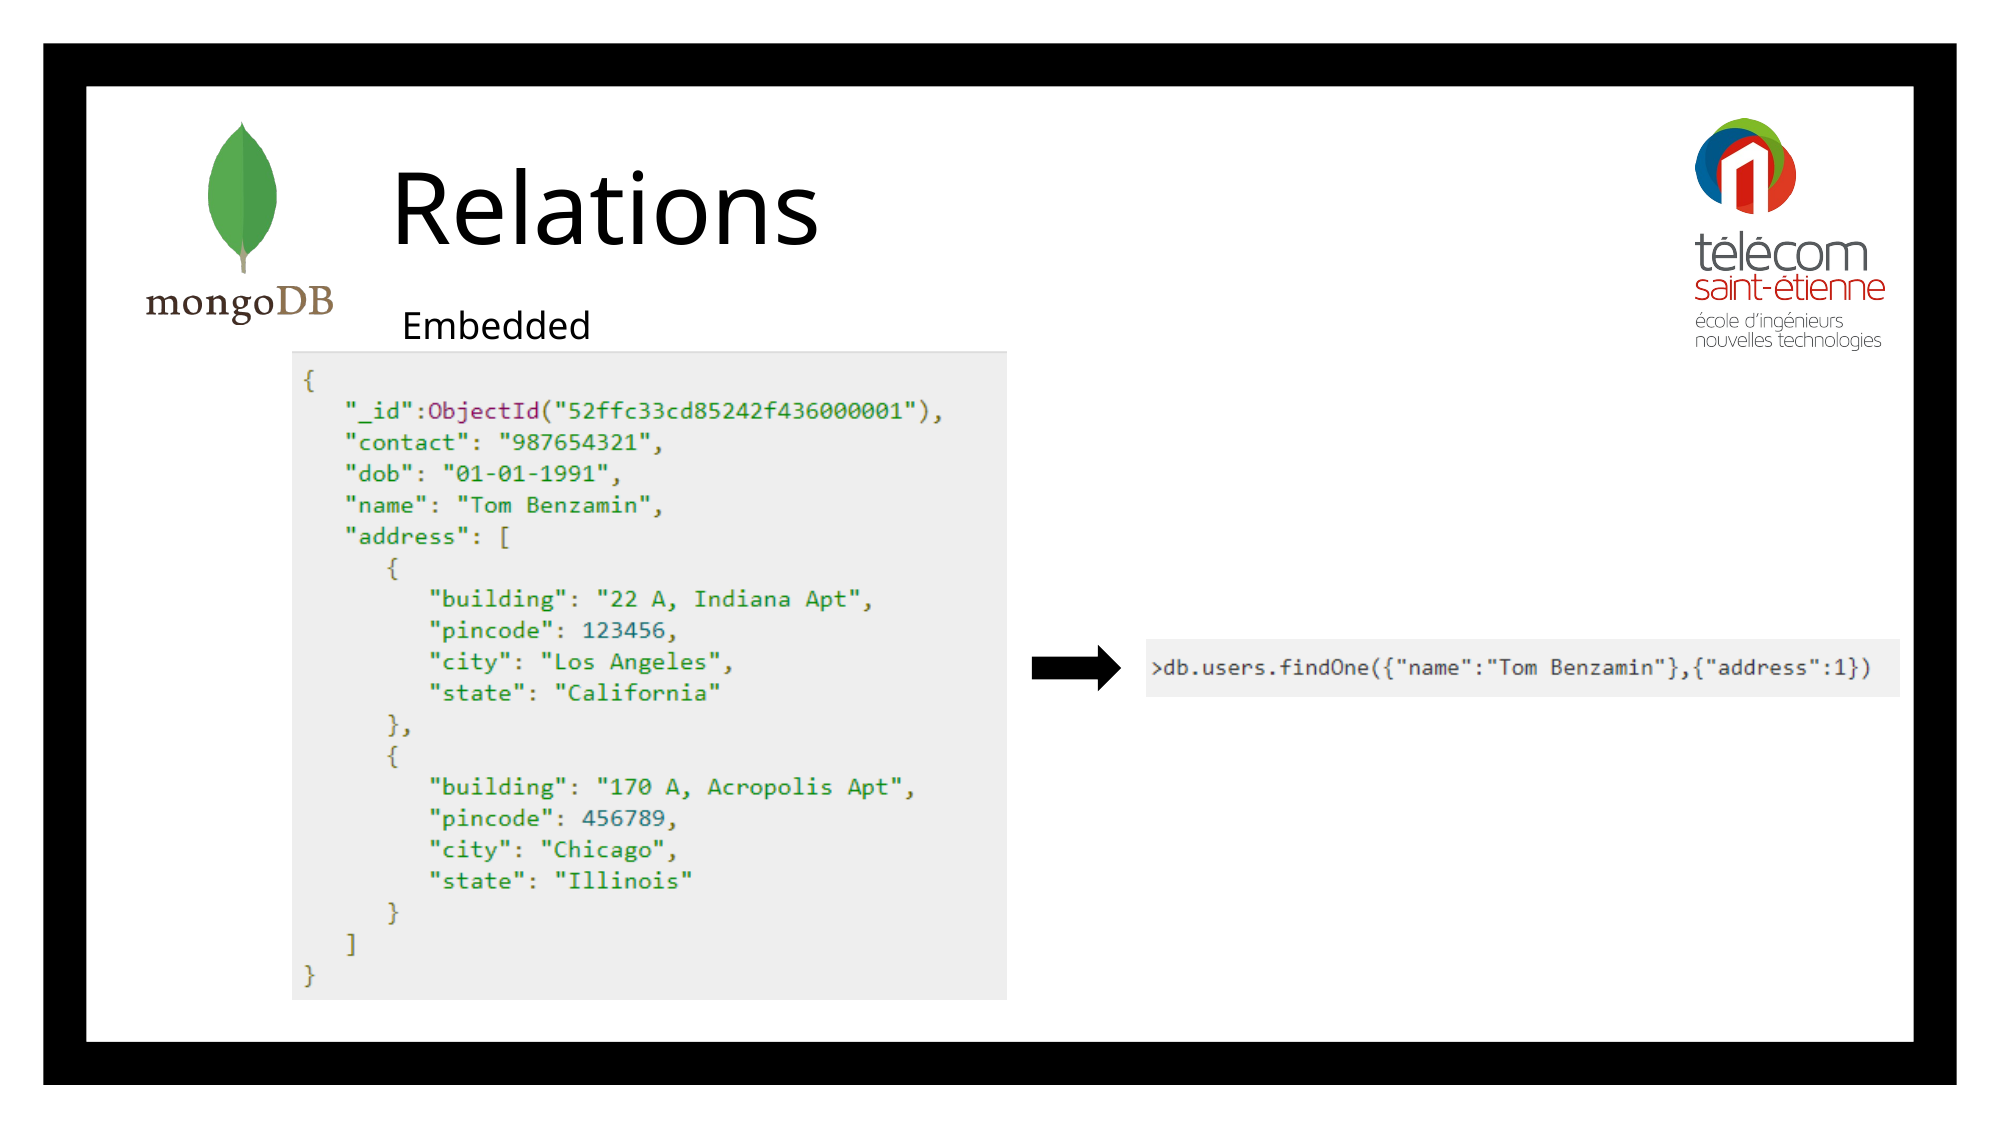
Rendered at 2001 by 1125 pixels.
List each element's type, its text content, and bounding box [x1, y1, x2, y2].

text_box [1032, 647, 1120, 689]
picture [145, 121, 333, 325]
picture [1695, 118, 1885, 351]
title Relations [369, 138, 1849, 304]
text_box Embedded [386, 294, 650, 356]
picture [1146, 639, 1900, 697]
picture [292, 350, 1007, 1000]
picture [1715, 134, 1730, 138]
